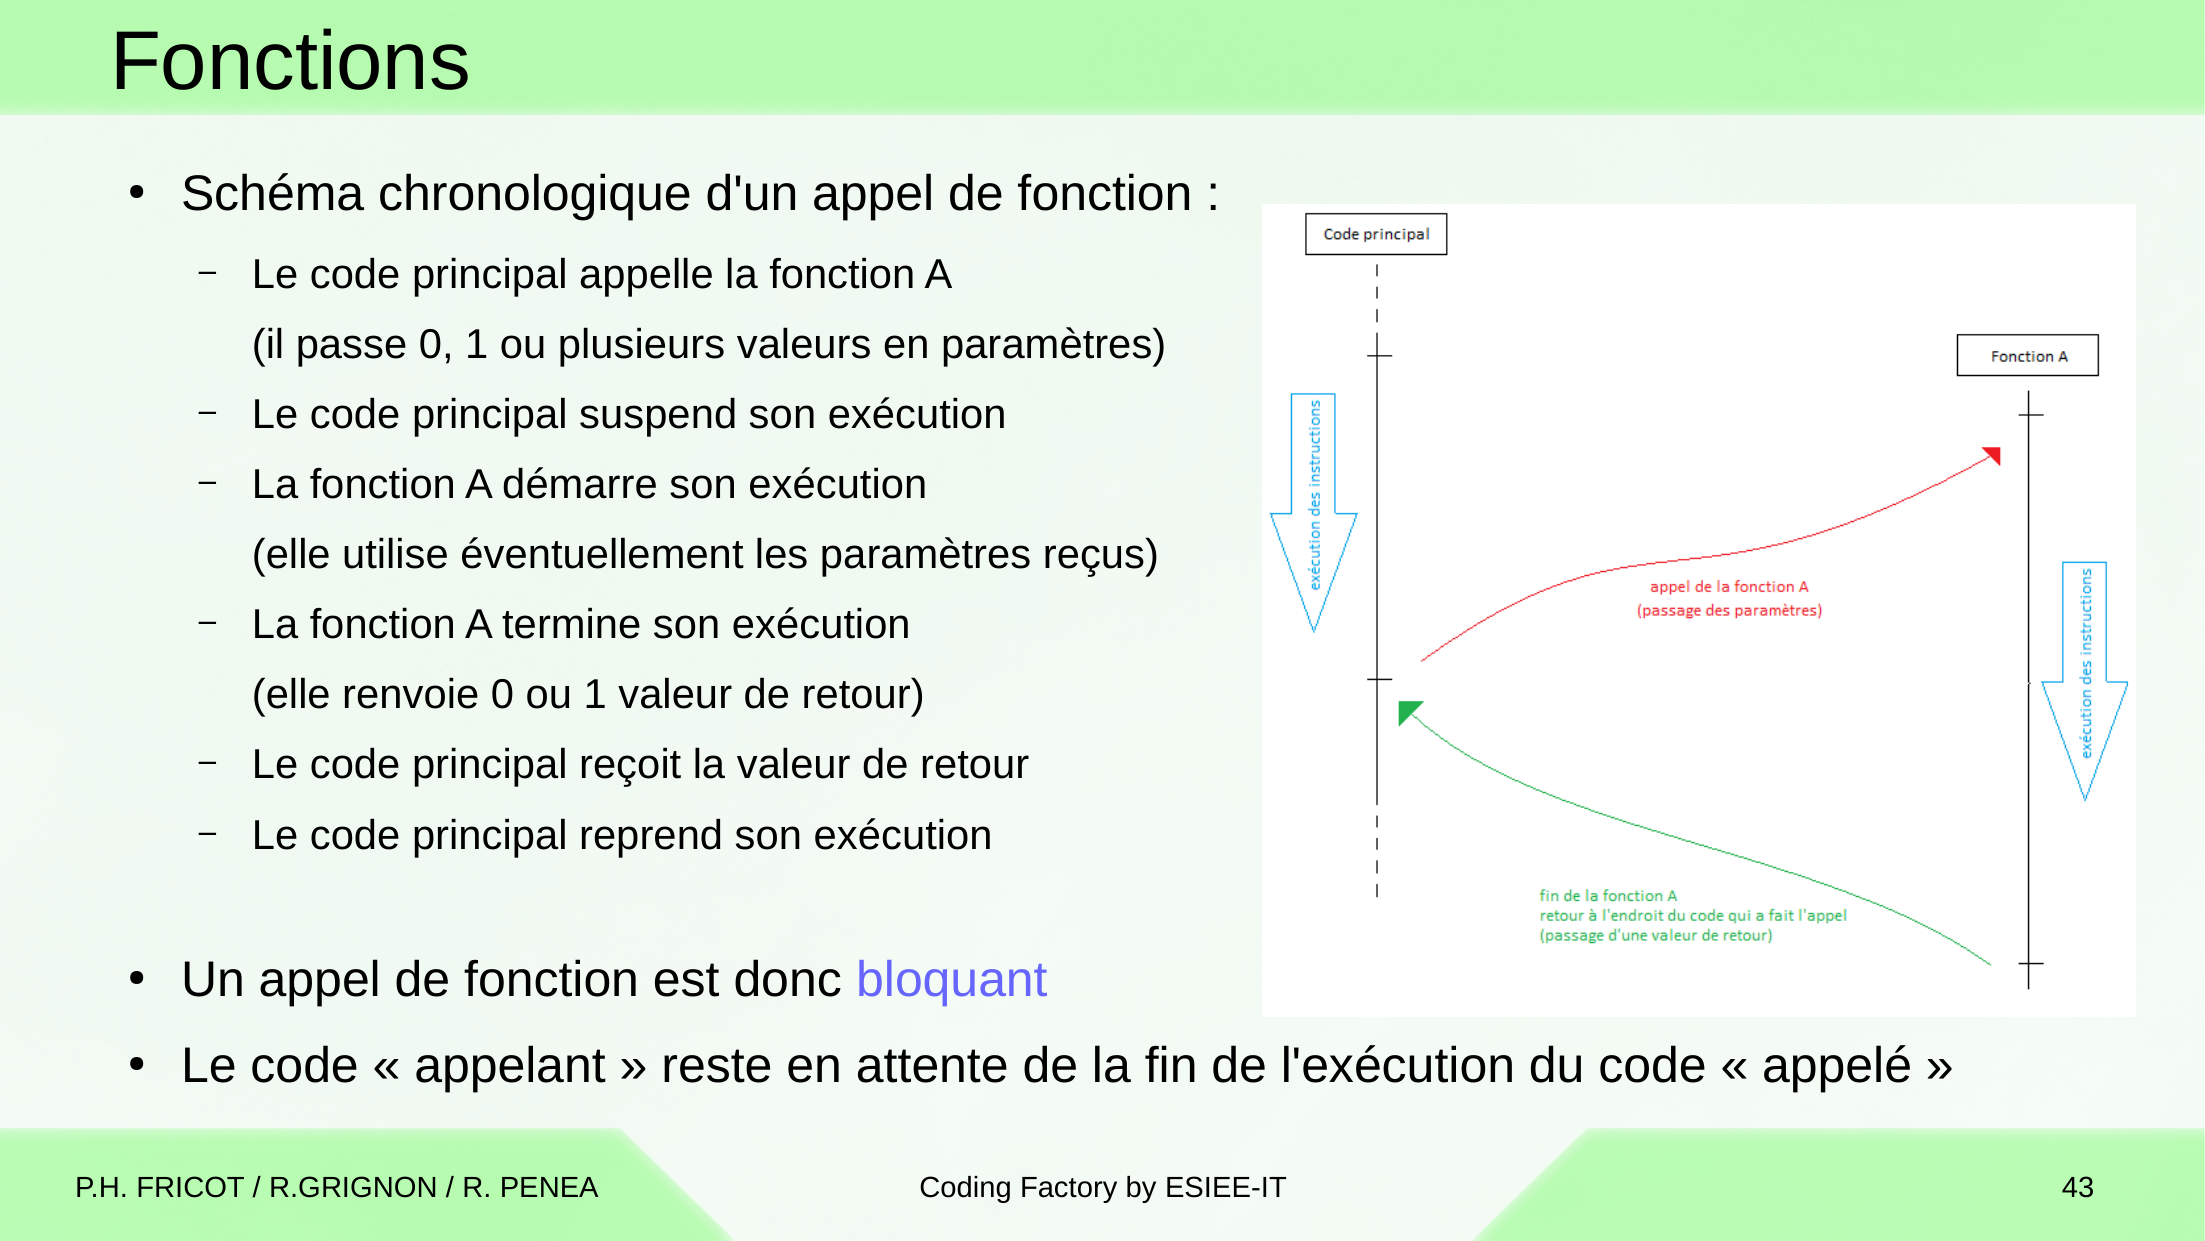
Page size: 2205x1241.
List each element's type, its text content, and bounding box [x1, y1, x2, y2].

list Schéma chronologique d'un appel de fonction : Le code principal appelle la fonction A (il passe 0, 1 ou plusieurs valeurs en paramètres) Le code principal suspend son exécution La fonction A démarre son exécution (elle utilise éventuellement les paramètres reçus) La fonction A termine son exécution (elle renvoie 0 ou 1 valeur de retour) Le code principal reçoit la valeur de retour Le code principal reprend son exécution Un appel de fonction est donc bloquant Le code « appelant » reste en attente de la fin de l'exécution du code « appelé » [110, 236, 2095, 1096]
picture [0, 0, 2205, 1241]
title Fonctions [110, 49, 2095, 236]
